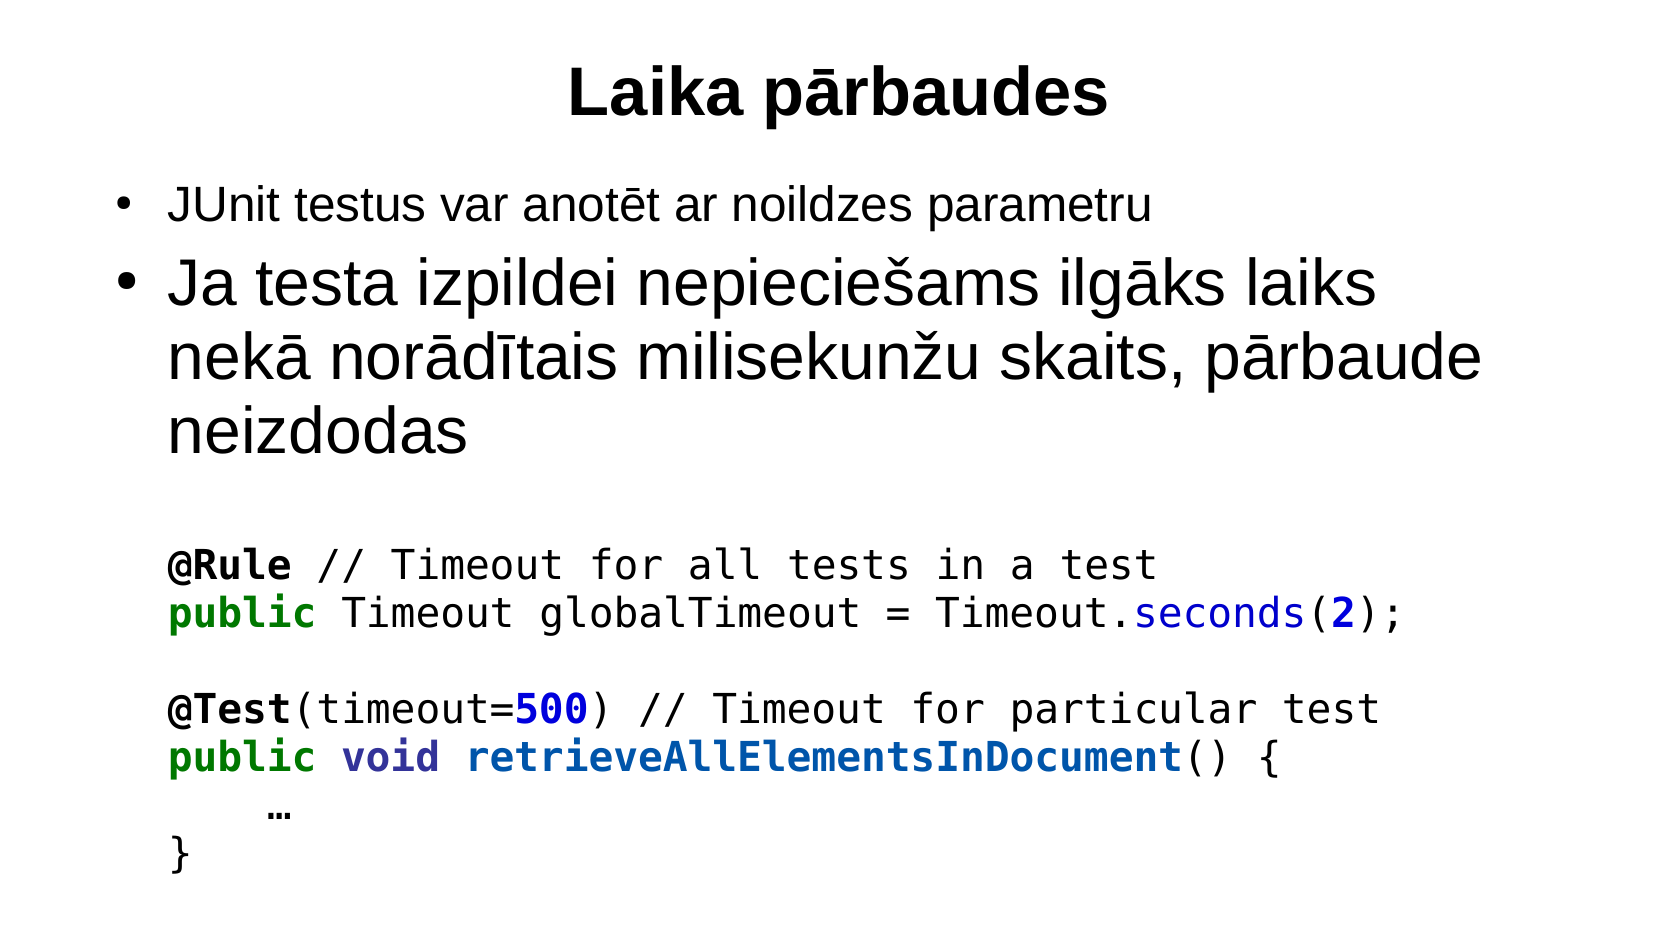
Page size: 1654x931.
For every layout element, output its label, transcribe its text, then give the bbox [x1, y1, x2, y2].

title Laika pārbaudes [82, 37, 1571, 147]
list JUnit testus var anotēt ar noildzes parametru Ja testa izpildei nepieciešams ilgāks laiks nekā norādītais milisekunžu skaits, pārbaude neizdodas @Rule // Timeout for all tests in a test public Timeout globalTimeout = Timeout.seconds(2); @Test(timeout=500) // Timeout for particular test public void retrieveAllElementsInDocument() { … } [82, 168, 1538, 889]
